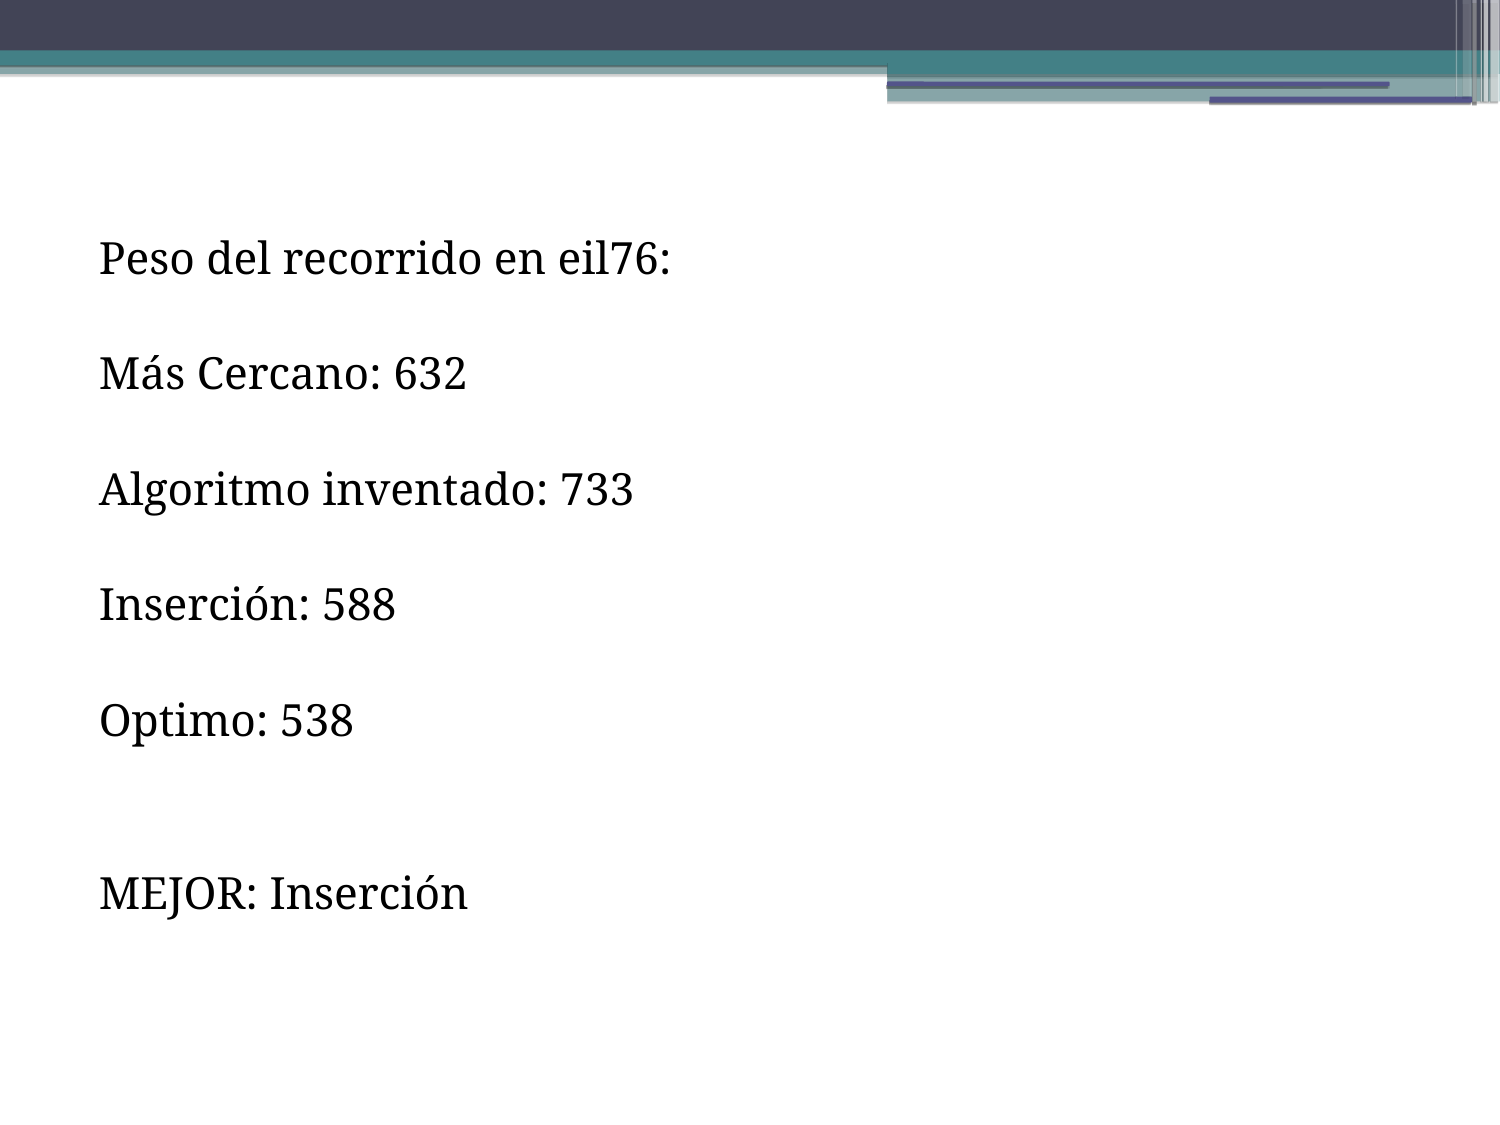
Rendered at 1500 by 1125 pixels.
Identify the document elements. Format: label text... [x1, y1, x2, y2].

list Peso del recorrido en eil76: Más Cercano: 632 Algoritmo inventado: 733 Inserción: 588 Optimo: 538 MEJOR: Inserción [70, 222, 1421, 933]
